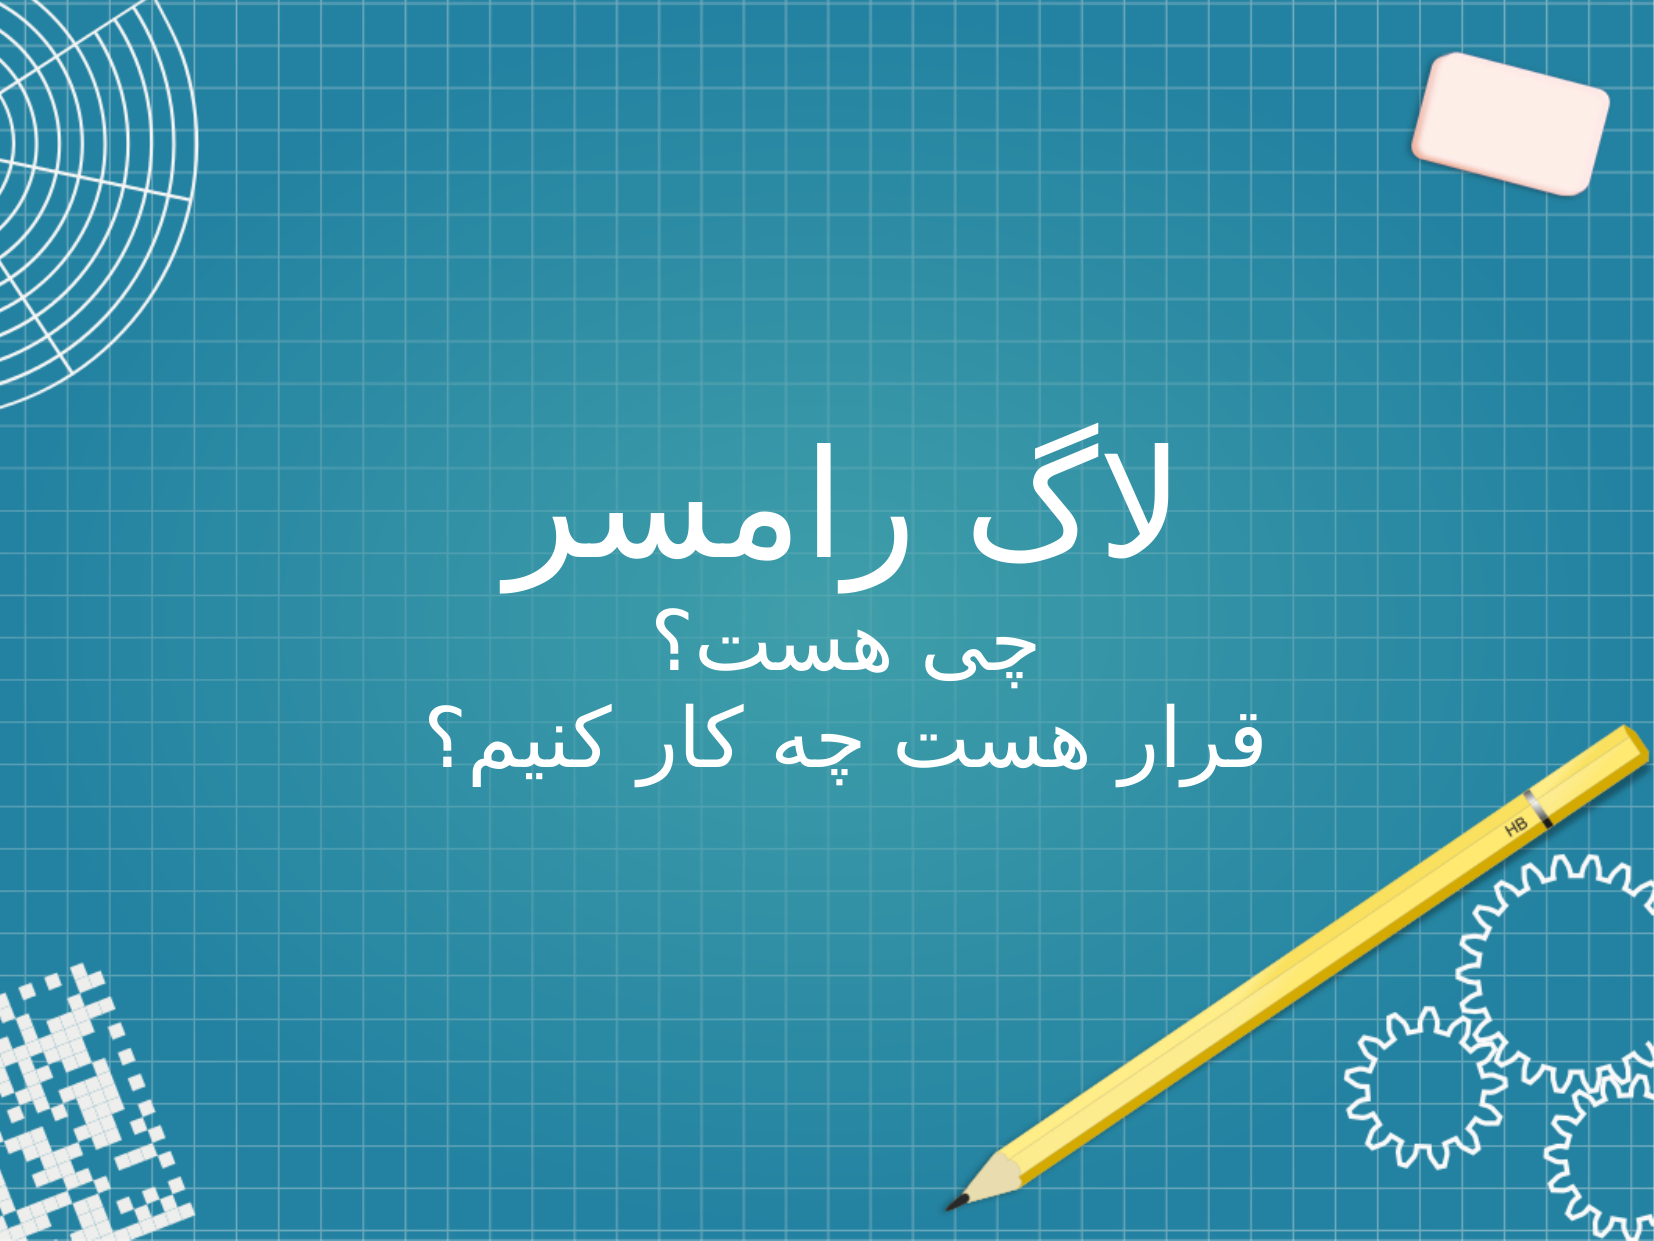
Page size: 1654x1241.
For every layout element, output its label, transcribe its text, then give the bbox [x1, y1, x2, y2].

text_box لاگ رامسر چی هست؟ قرار هست چه کار کنیم؟ [101, 405, 1591, 801]
picture [0, 0, 1654, 1241]
